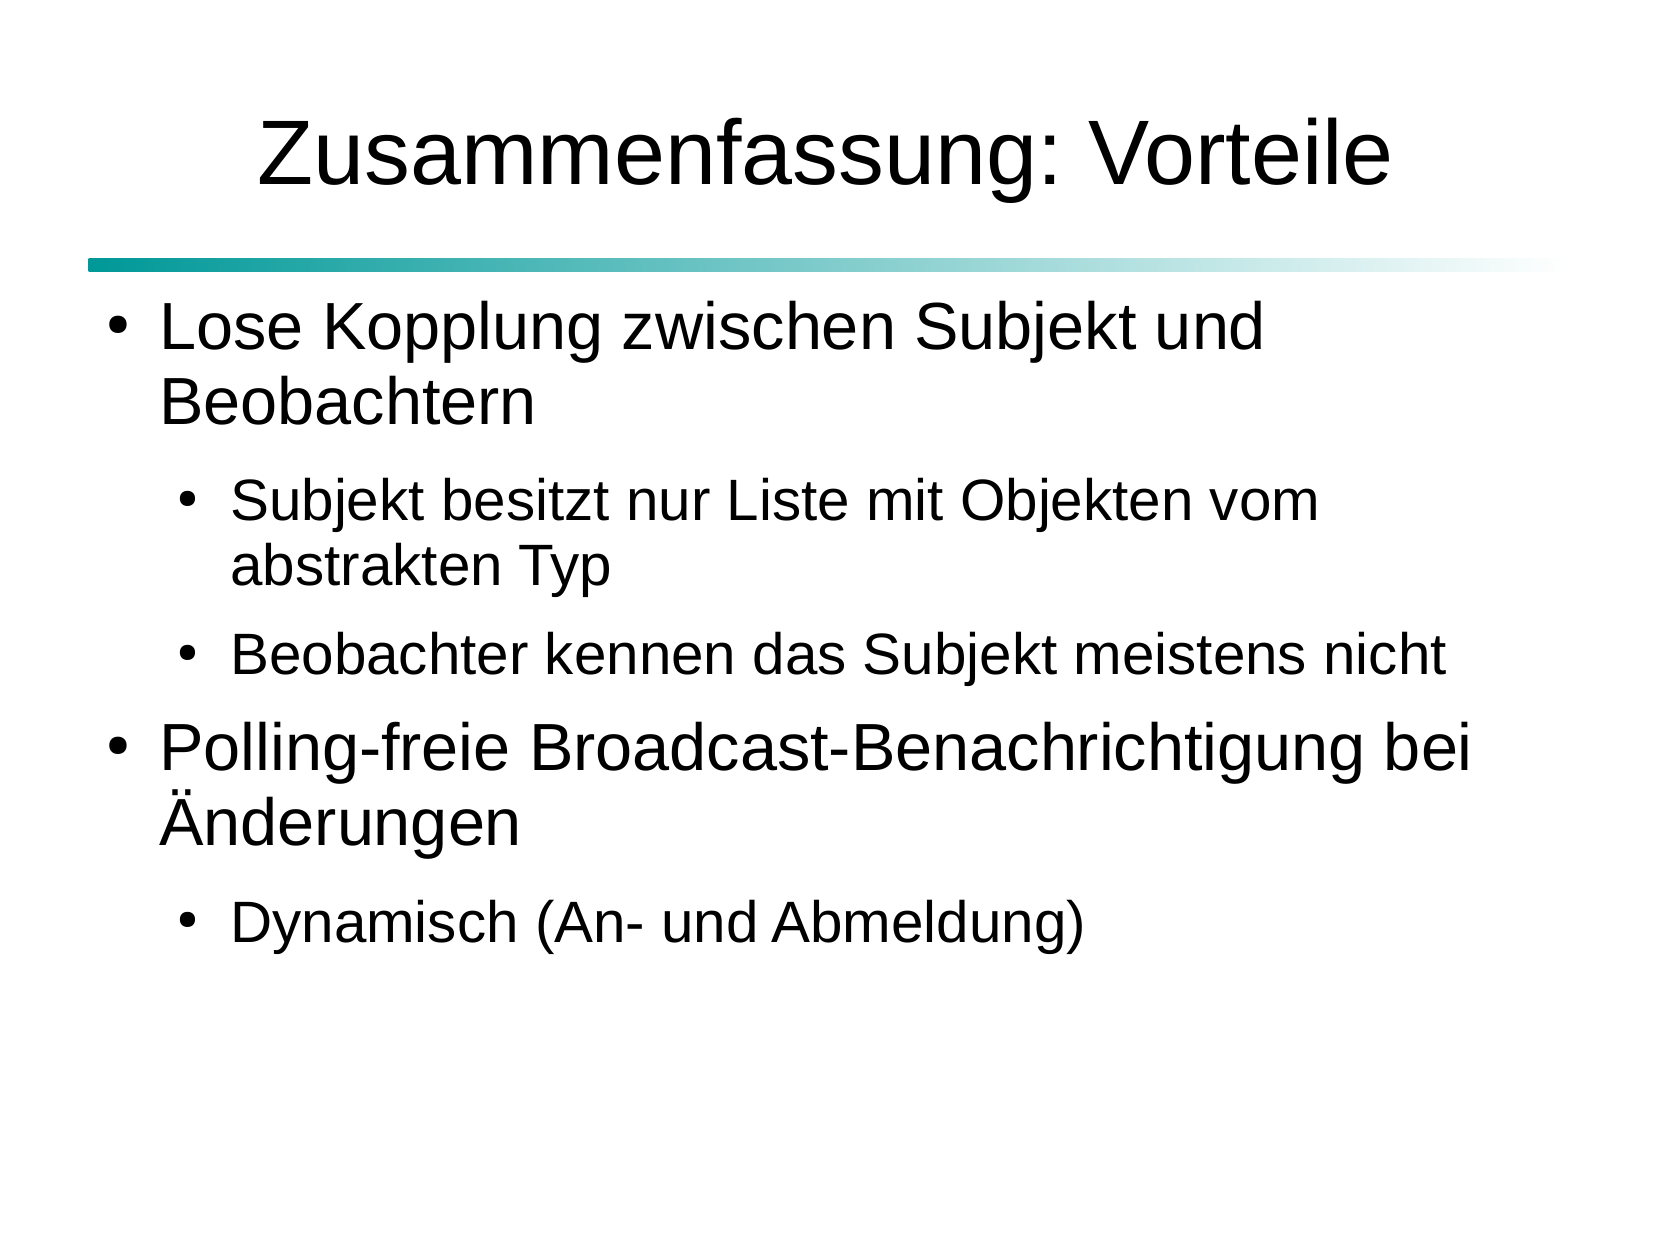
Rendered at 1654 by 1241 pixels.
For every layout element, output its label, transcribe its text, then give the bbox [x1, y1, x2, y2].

list Lose Kopplung zwischen Subjekt und Beobachtern Subjekt besitzt nur Liste mit Objekten vom abstrakten Typ Beobachter kennen das Subjekt meistens nicht Polling-freie Broadcast-Benachrichtigung bei Änderungen Dynamisch (An- und Abmeldung) [88, 288, 1577, 1093]
title Zusammenfassung: Vorteile [82, 49, 1571, 257]
